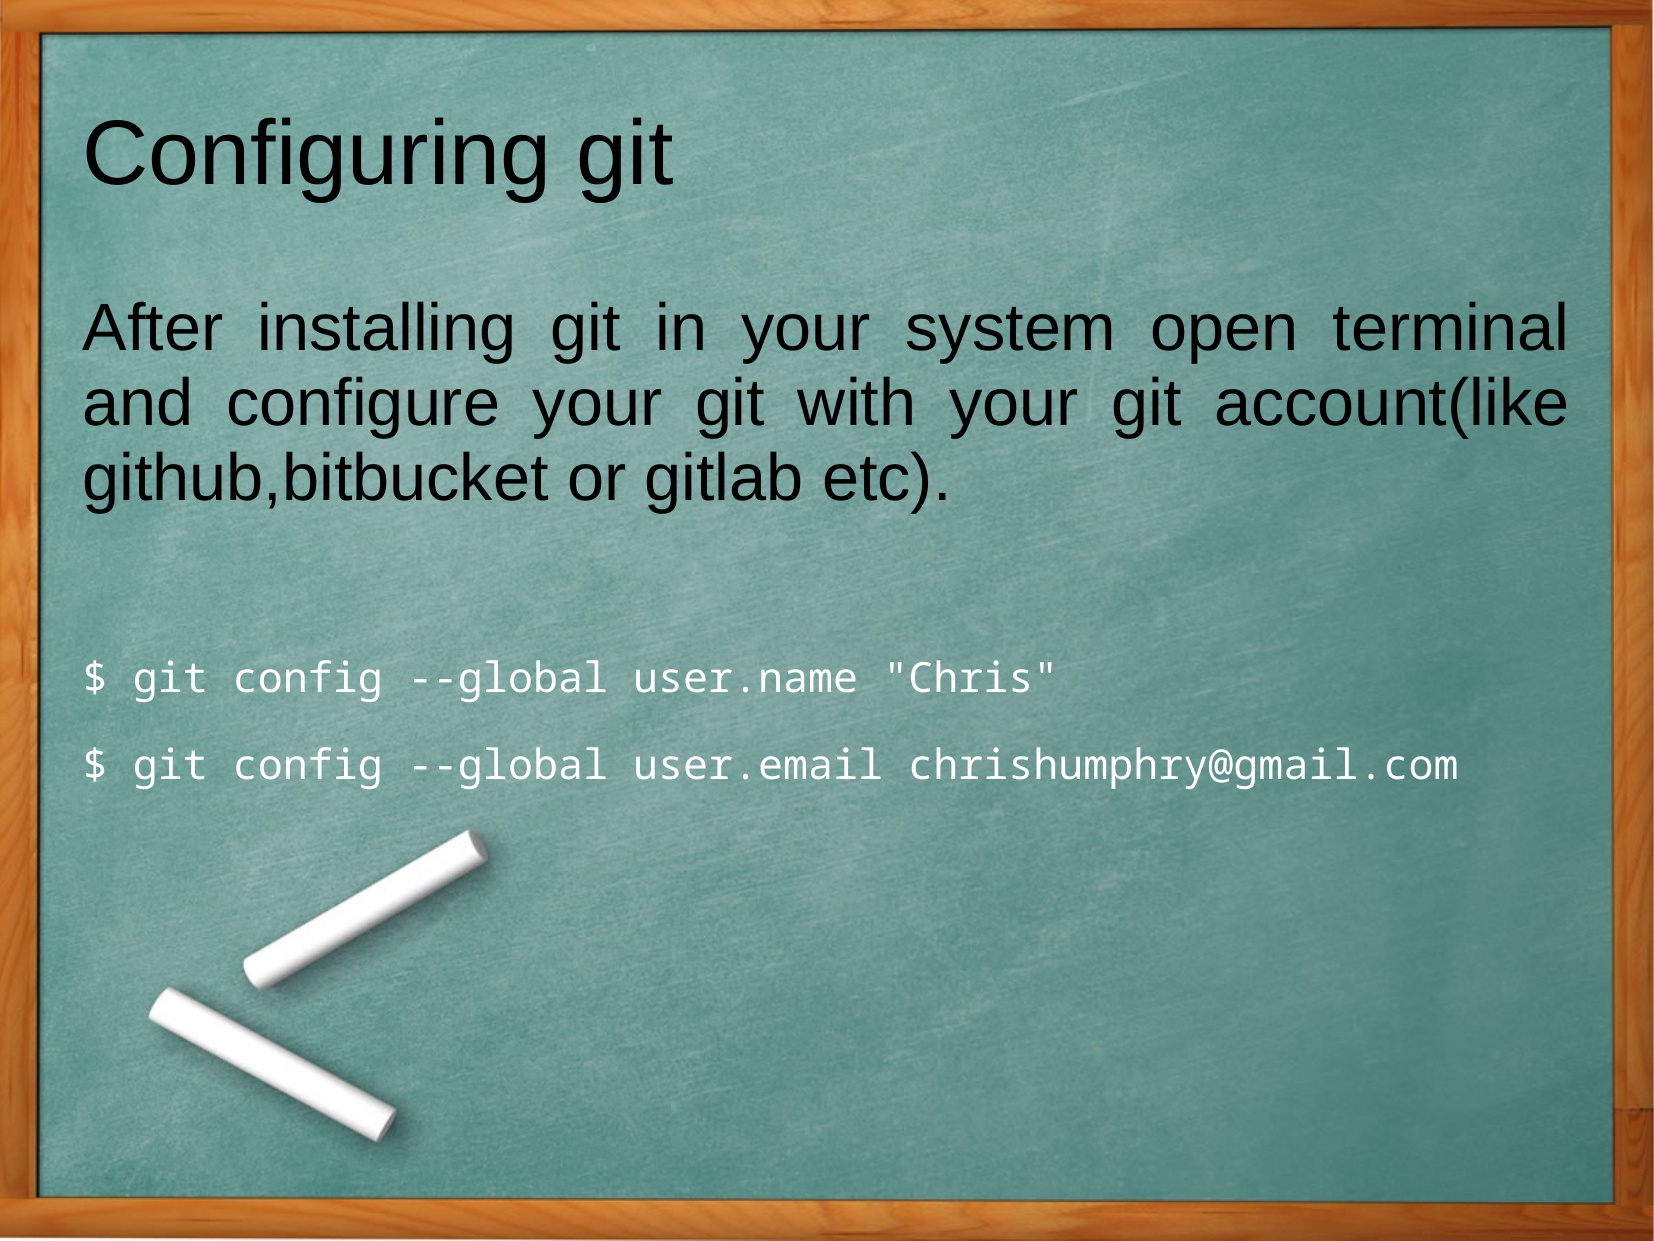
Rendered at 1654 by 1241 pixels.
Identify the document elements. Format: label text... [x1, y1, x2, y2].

picture [0, 0, 1654, 1241]
list After installing git in your system open terminal and configure your git with your git account(like github,bitbucket or gitlab etc). $ git config --global user.name "Chris" $ git config --global user.email chrishumphry@gmail.com [82, 290, 1571, 1010]
title Configuring git [82, 49, 1571, 257]
